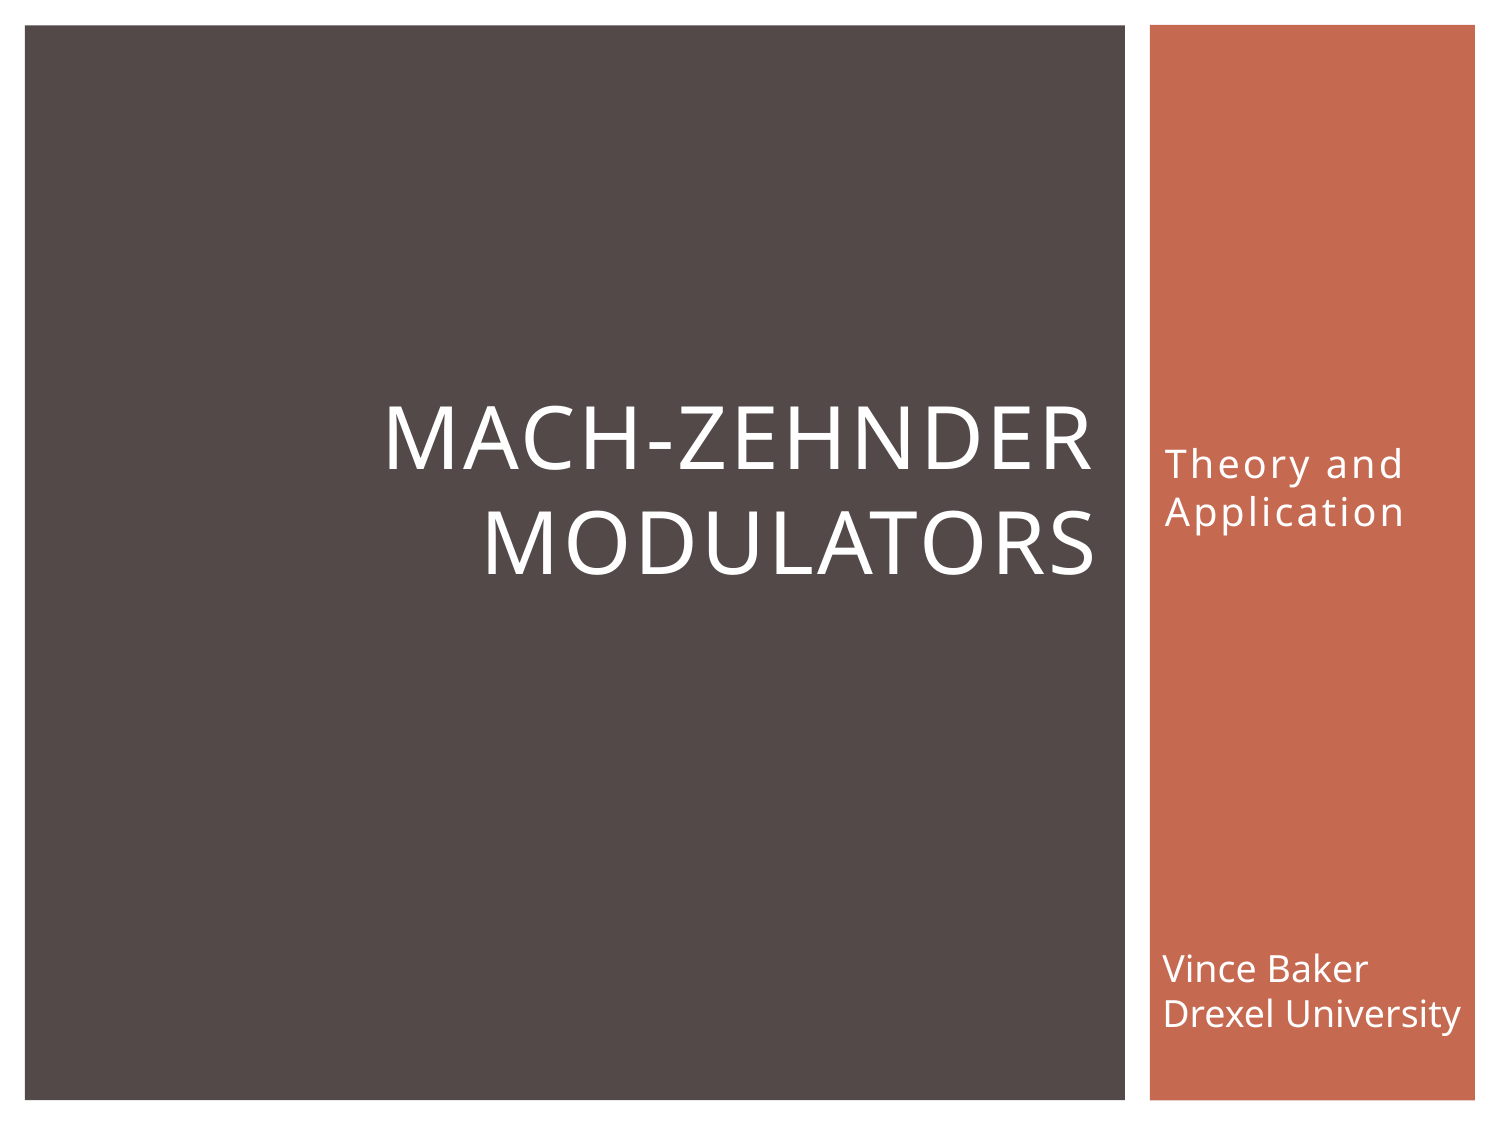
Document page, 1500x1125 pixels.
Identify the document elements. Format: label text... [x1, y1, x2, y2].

text_box Vince Baker Drexel University [1147, 937, 1477, 1043]
subtitle Theory and Application [1149, 336, 1475, 637]
title Mach-zehnder modulators [75, 336, 1113, 637]
